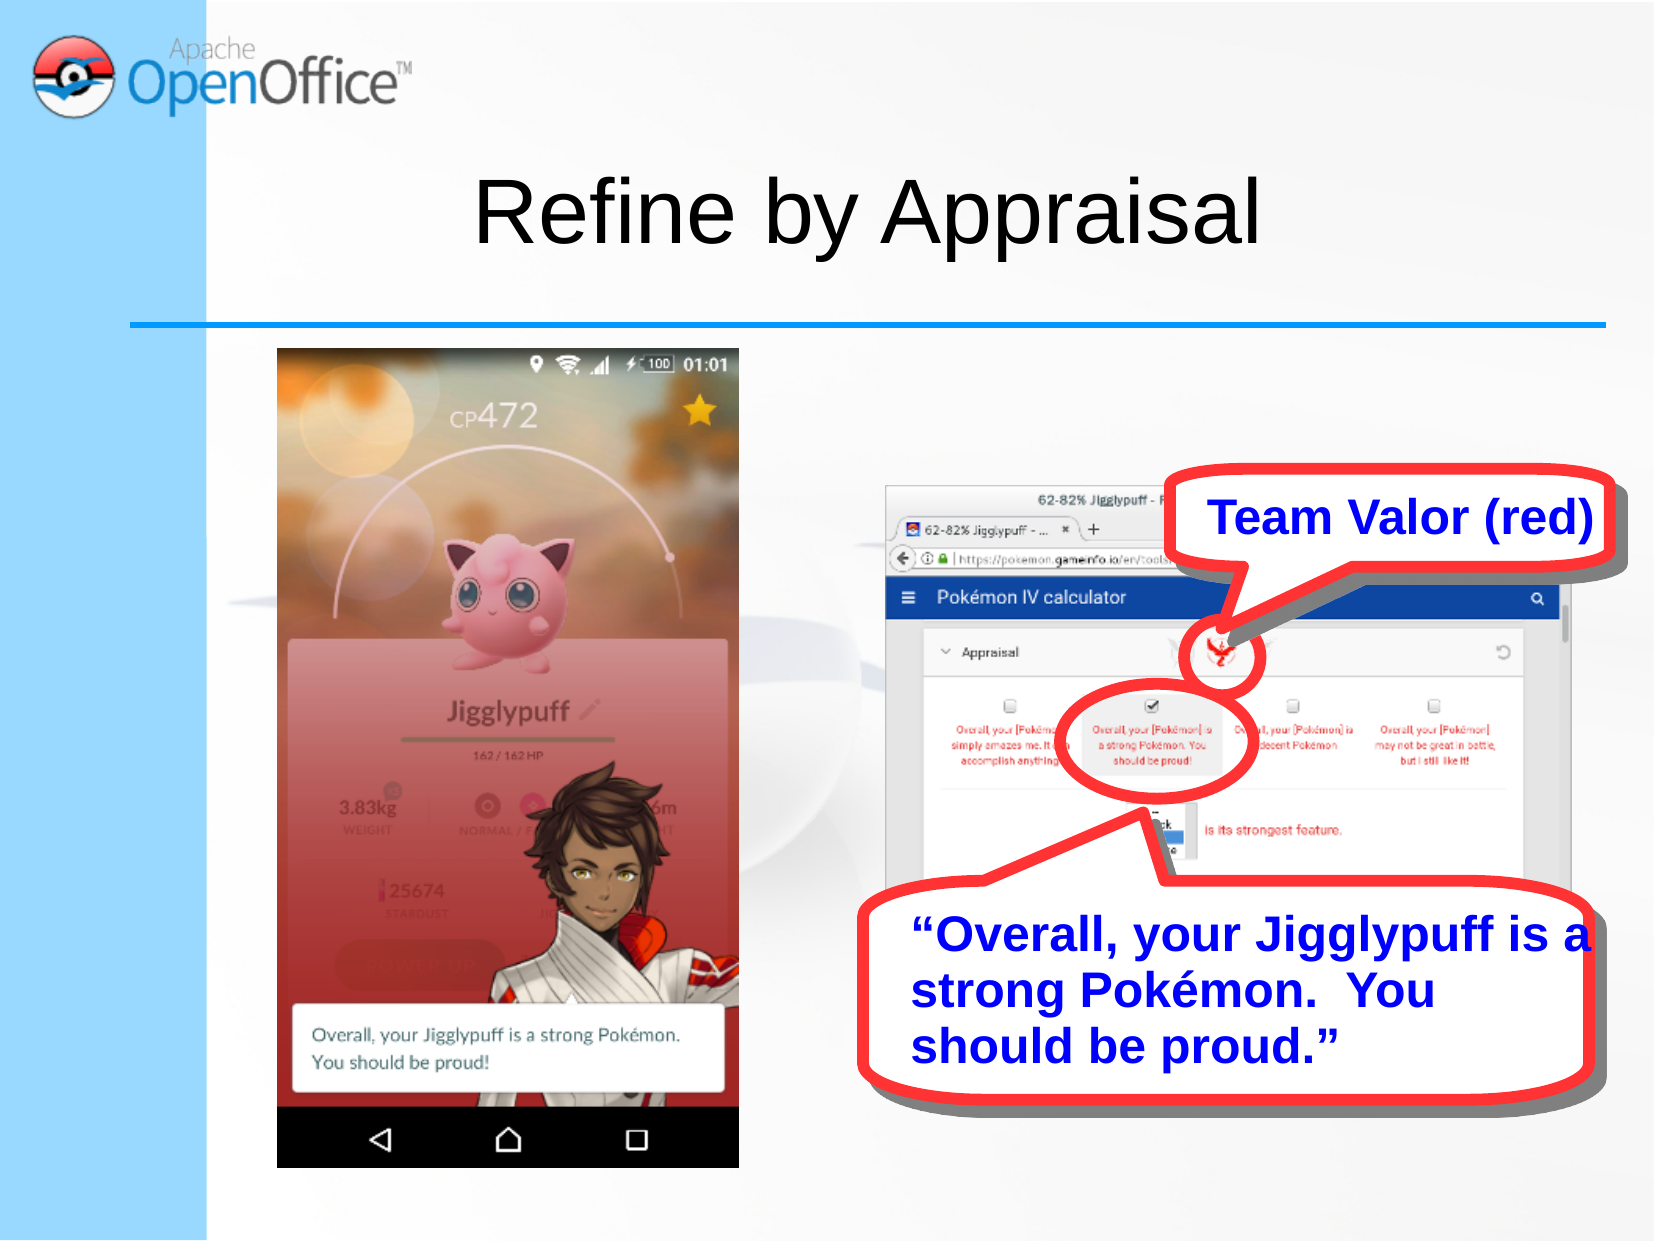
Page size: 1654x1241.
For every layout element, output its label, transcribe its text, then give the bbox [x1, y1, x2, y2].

text_box Team Valor (red) [1169, 468, 1610, 629]
title Refine by Appraisal [165, 108, 1571, 316]
picture [31, 2, 1654, 1241]
text_box “Overall, your Jigglypuff is a strong Pokémon. You should be proud.” [862, 812, 1590, 1100]
